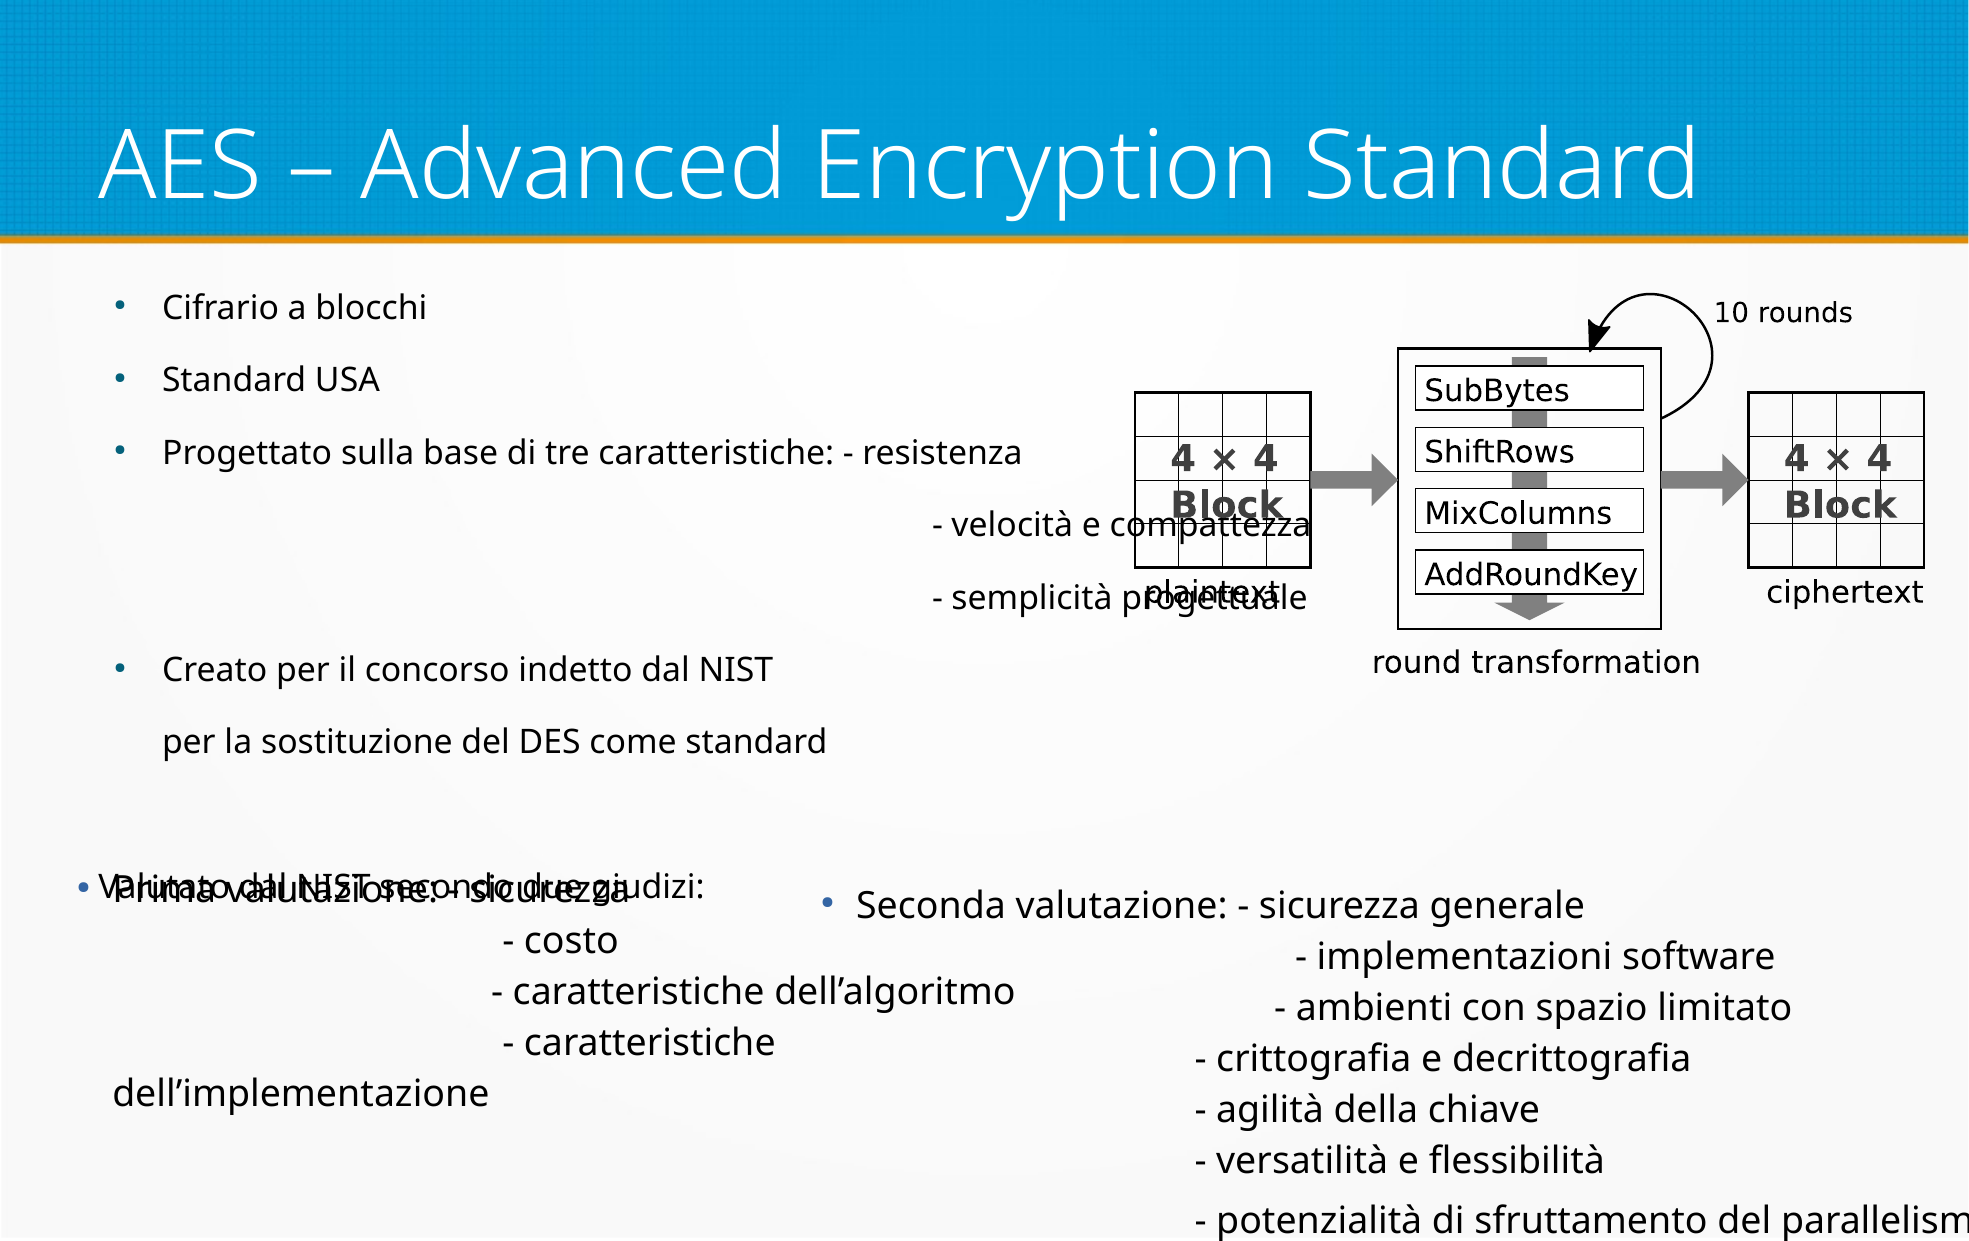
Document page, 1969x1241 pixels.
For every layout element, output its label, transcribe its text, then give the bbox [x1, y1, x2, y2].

text_box Prima valutazione: - sicurezza - costo - caratteristiche dell’algoritmo - caratteristiche dell’implementazione [70, 838, 1087, 1205]
title AES – Advanced Encryption Standard [98, 19, 1870, 227]
picture [0, 233, 1969, 1241]
list Cifrario a blocchi Standard USA Progettato sulla base di tre caratteristiche: - resistenza - velocità e compattezza - semplicità progettuale Creato per il concorso indetto dal NIST per la sostituzione del DES come standard Valutato dal NIST secondo due giudizi: [98, 283, 1861, 838]
text_box Seconda valutazione: - sicurezza generale - implementazioni software - ambienti con spazio limitato - crittografia e decrittografia - agilità della chiave - versatilità e flessibilità - potenzialità di sfruttamento del parallelismo [814, 826, 1969, 1241]
